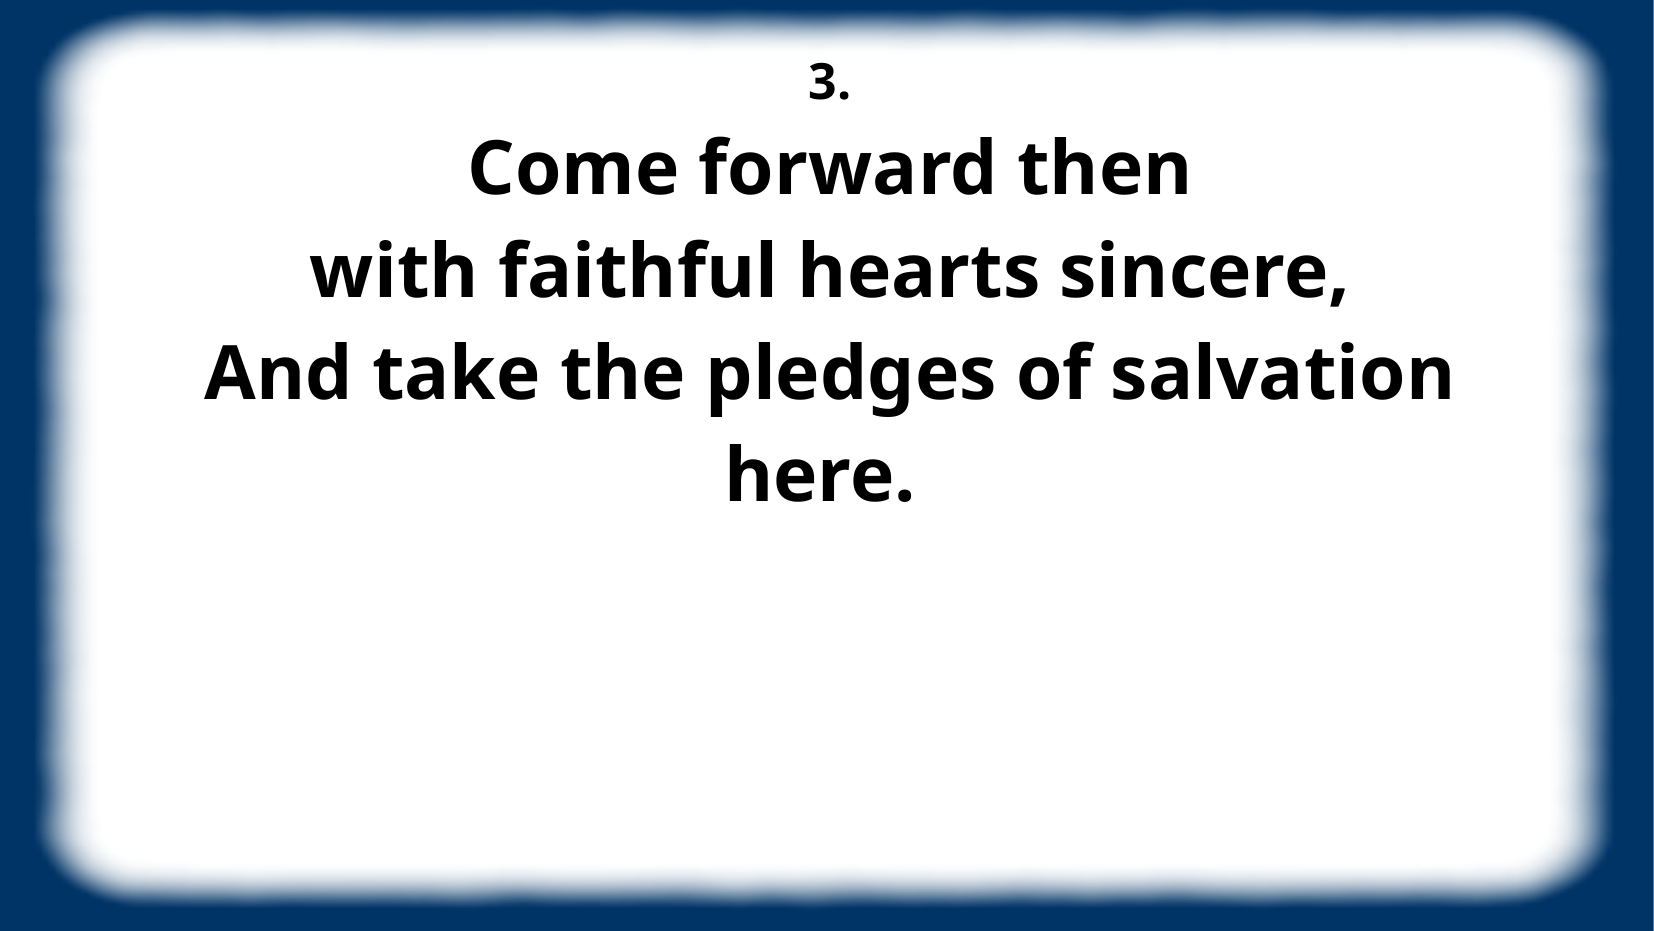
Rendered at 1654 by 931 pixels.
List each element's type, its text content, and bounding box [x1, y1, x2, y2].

picture [0, 0, 1654, 931]
text_box 3. Come forward then with faithful hearts sincere, And take the pledges of salvation here. [110, 38, 1551, 444]
